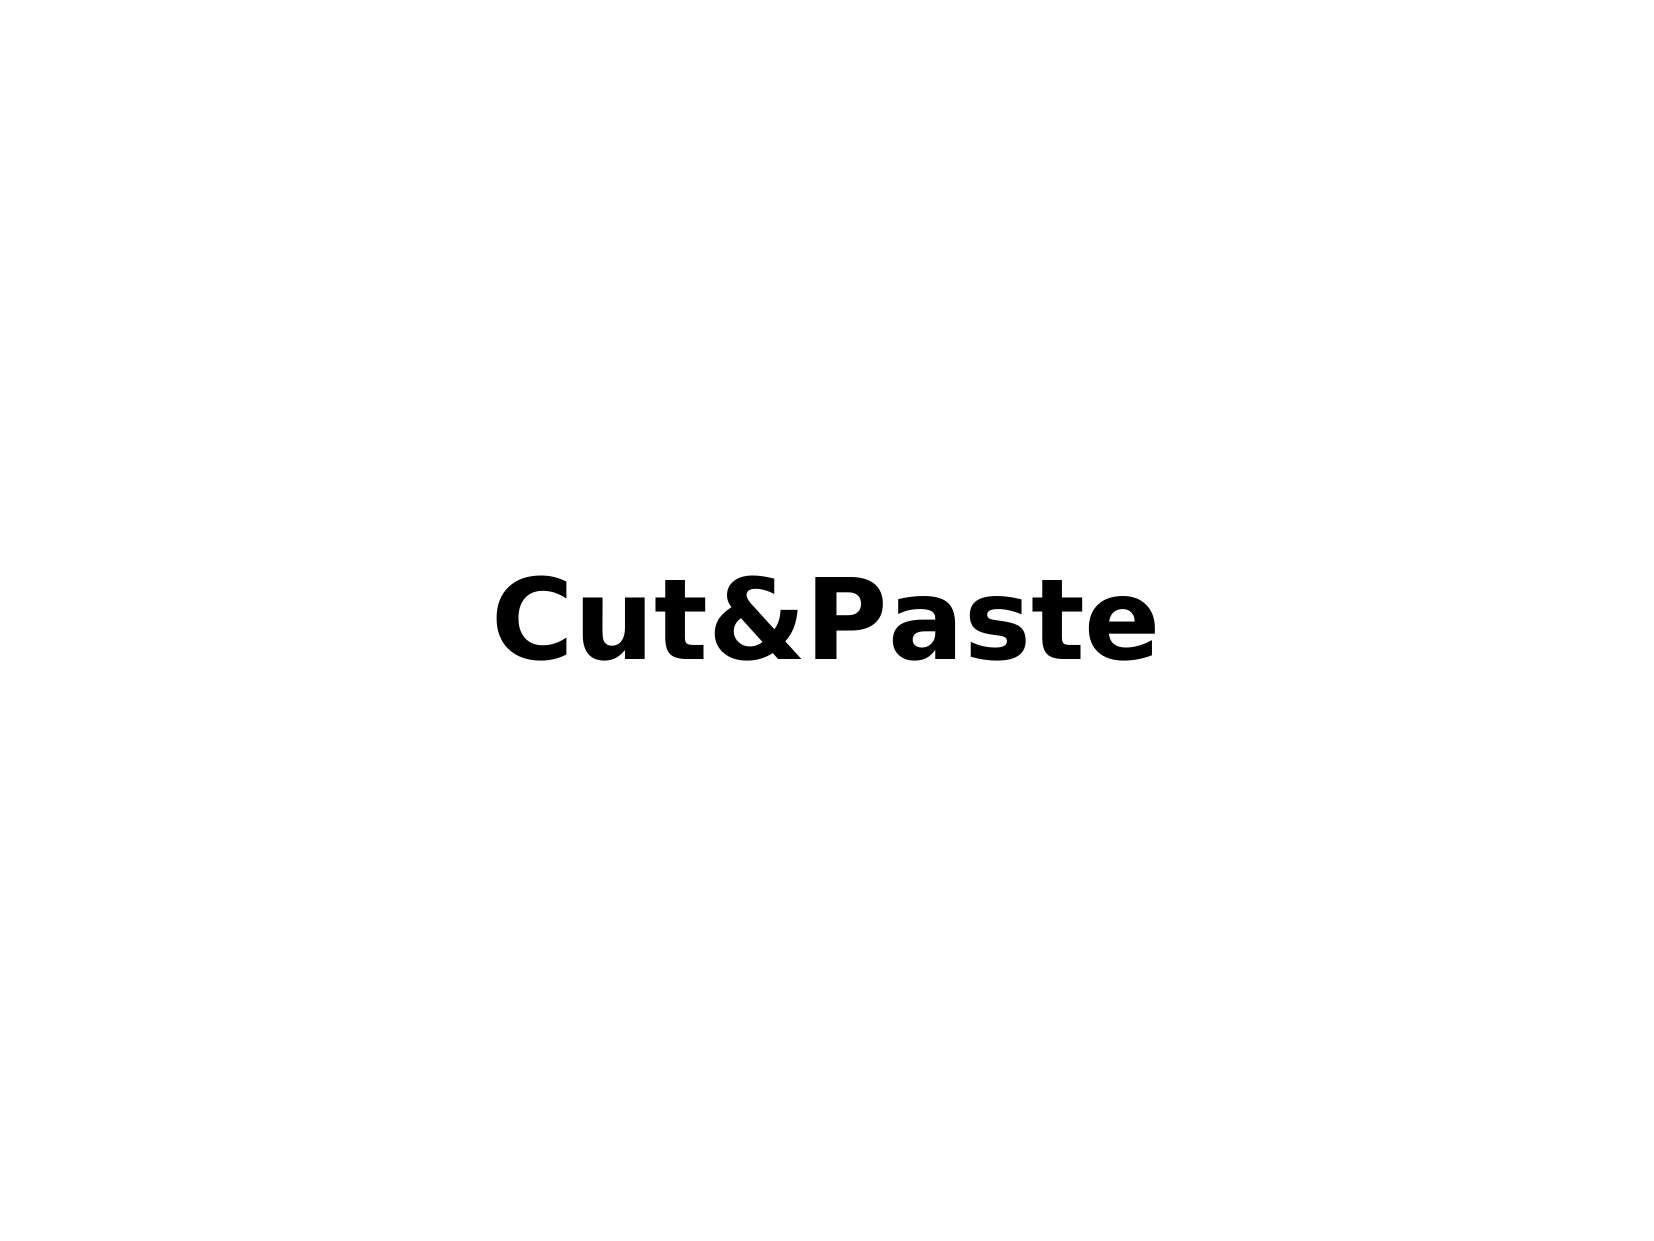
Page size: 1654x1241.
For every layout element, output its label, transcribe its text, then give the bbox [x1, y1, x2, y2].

subtitle Cut&Paste [0, 0, 1654, 1241]
